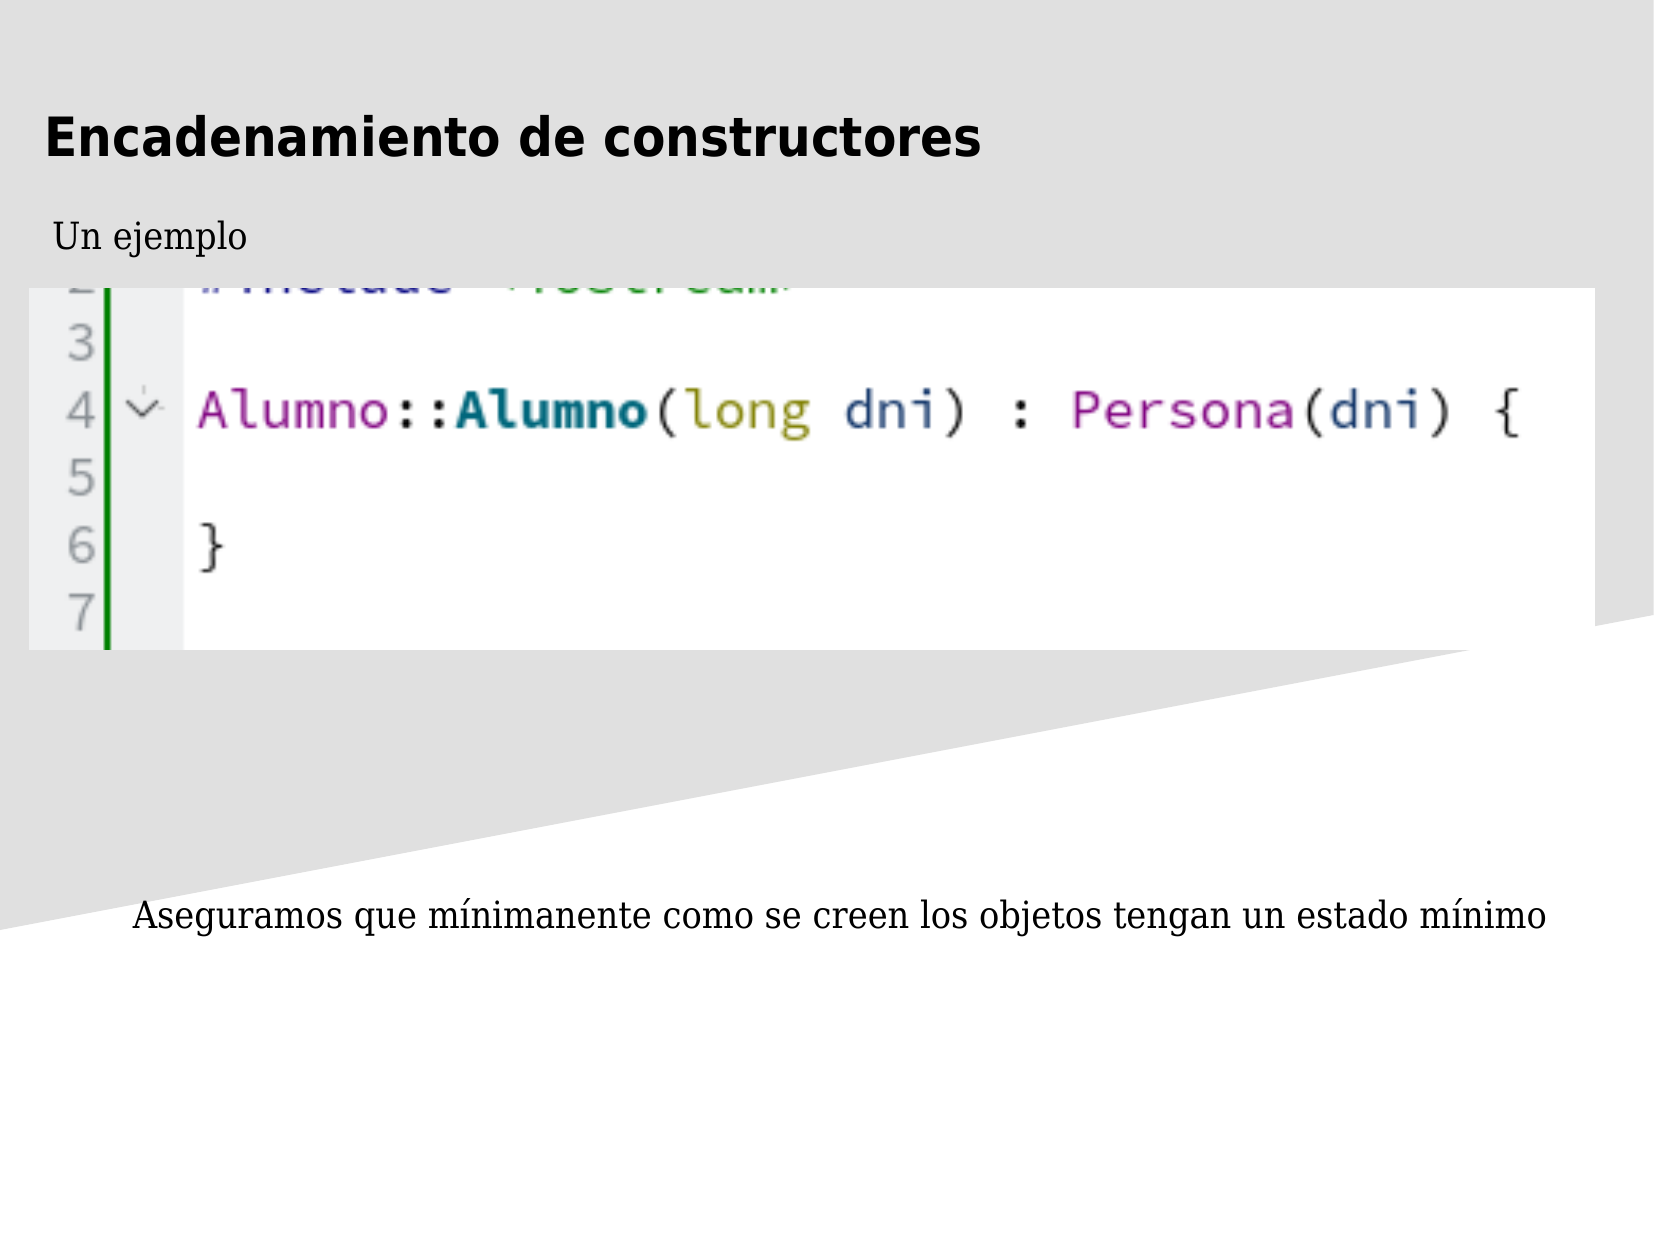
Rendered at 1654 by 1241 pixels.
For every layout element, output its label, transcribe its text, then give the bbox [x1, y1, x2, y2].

text_box Un ejemplo [37, 207, 768, 266]
text_box Encadenamiento de constructores [29, 99, 1625, 178]
picture [29, 288, 1595, 650]
text_box Aseguramos que mínimanente como se creen los objetos tengan un estado mínimo [118, 886, 1595, 945]
